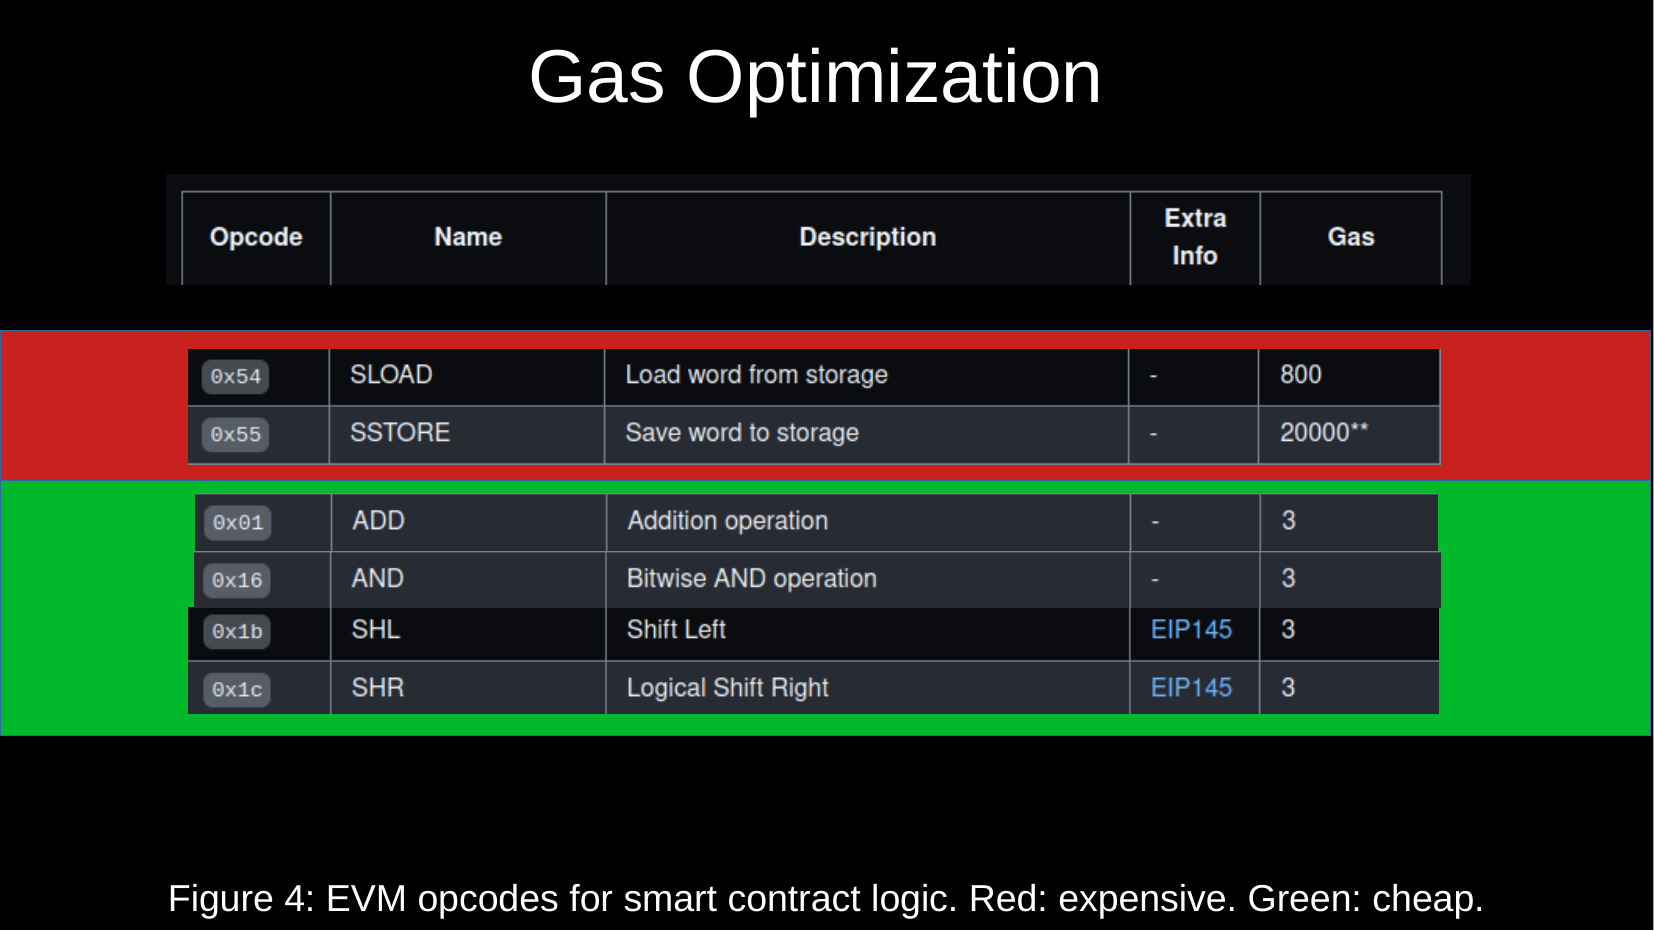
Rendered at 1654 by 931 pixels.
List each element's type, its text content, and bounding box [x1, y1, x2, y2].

picture [188, 493, 1441, 714]
text_box [0, 330, 1651, 736]
picture [166, 174, 1471, 286]
text_box Figure 4: EVM opcodes for smart contract logic. Red: expensive. Green: cheap. [0, 870, 1654, 931]
picture [188, 349, 1441, 466]
text_box Gas Optimization [0, 27, 1654, 211]
